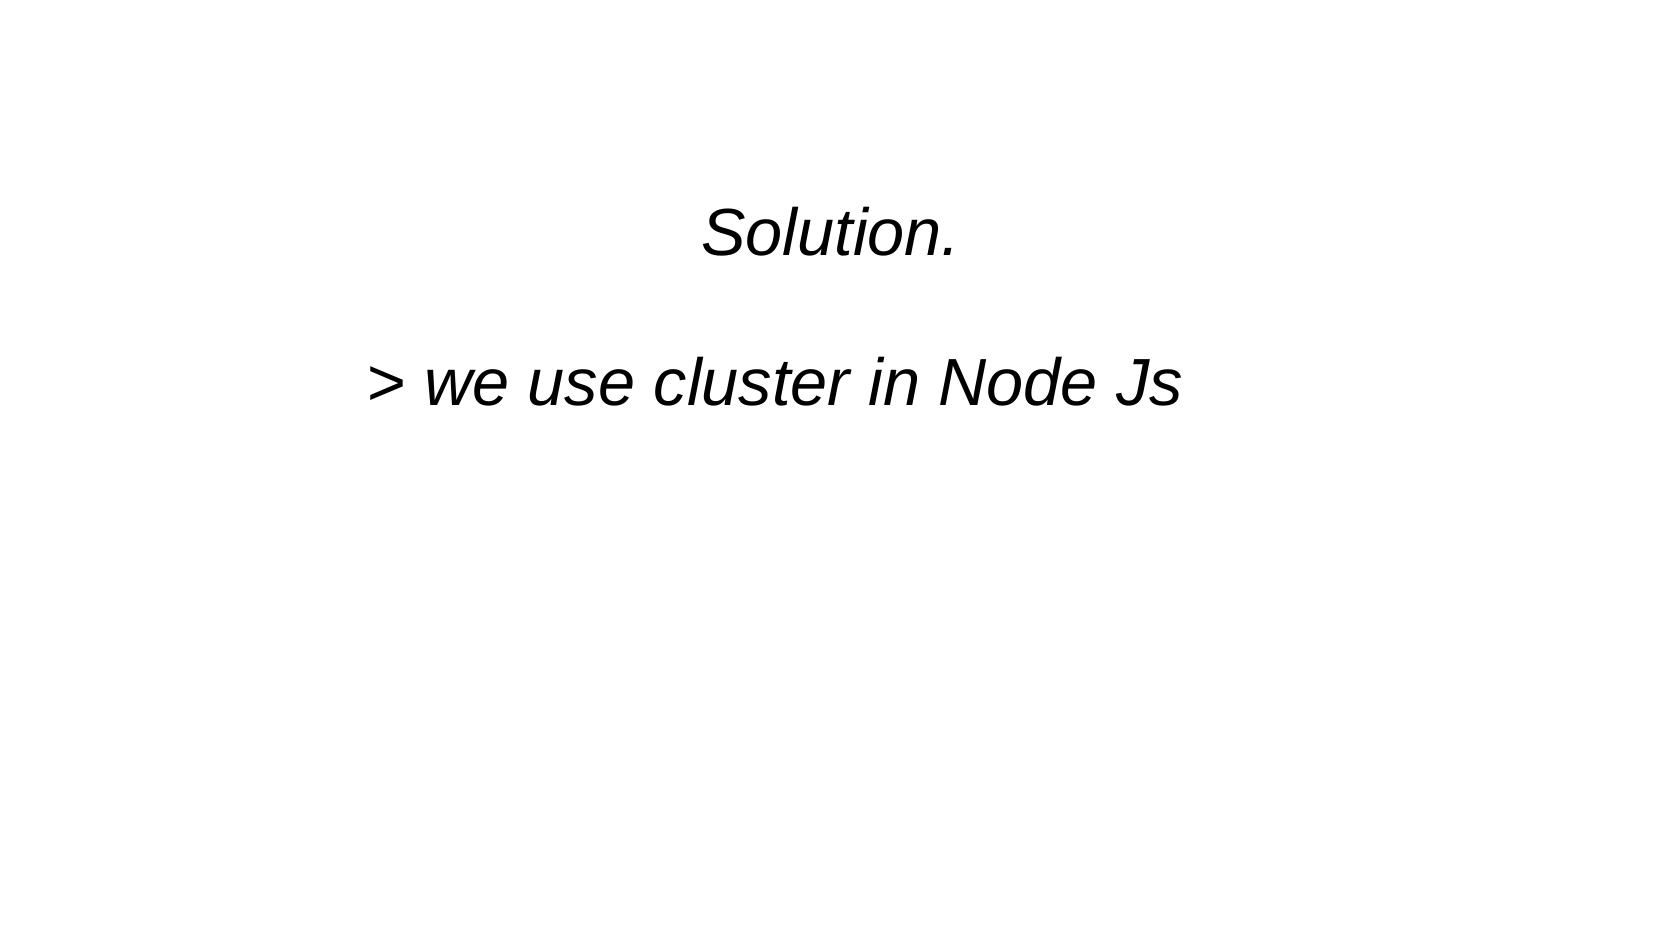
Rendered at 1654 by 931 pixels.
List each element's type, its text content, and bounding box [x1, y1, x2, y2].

subtitle Solution. > we use cluster in Node Js [86, 112, 1576, 652]
